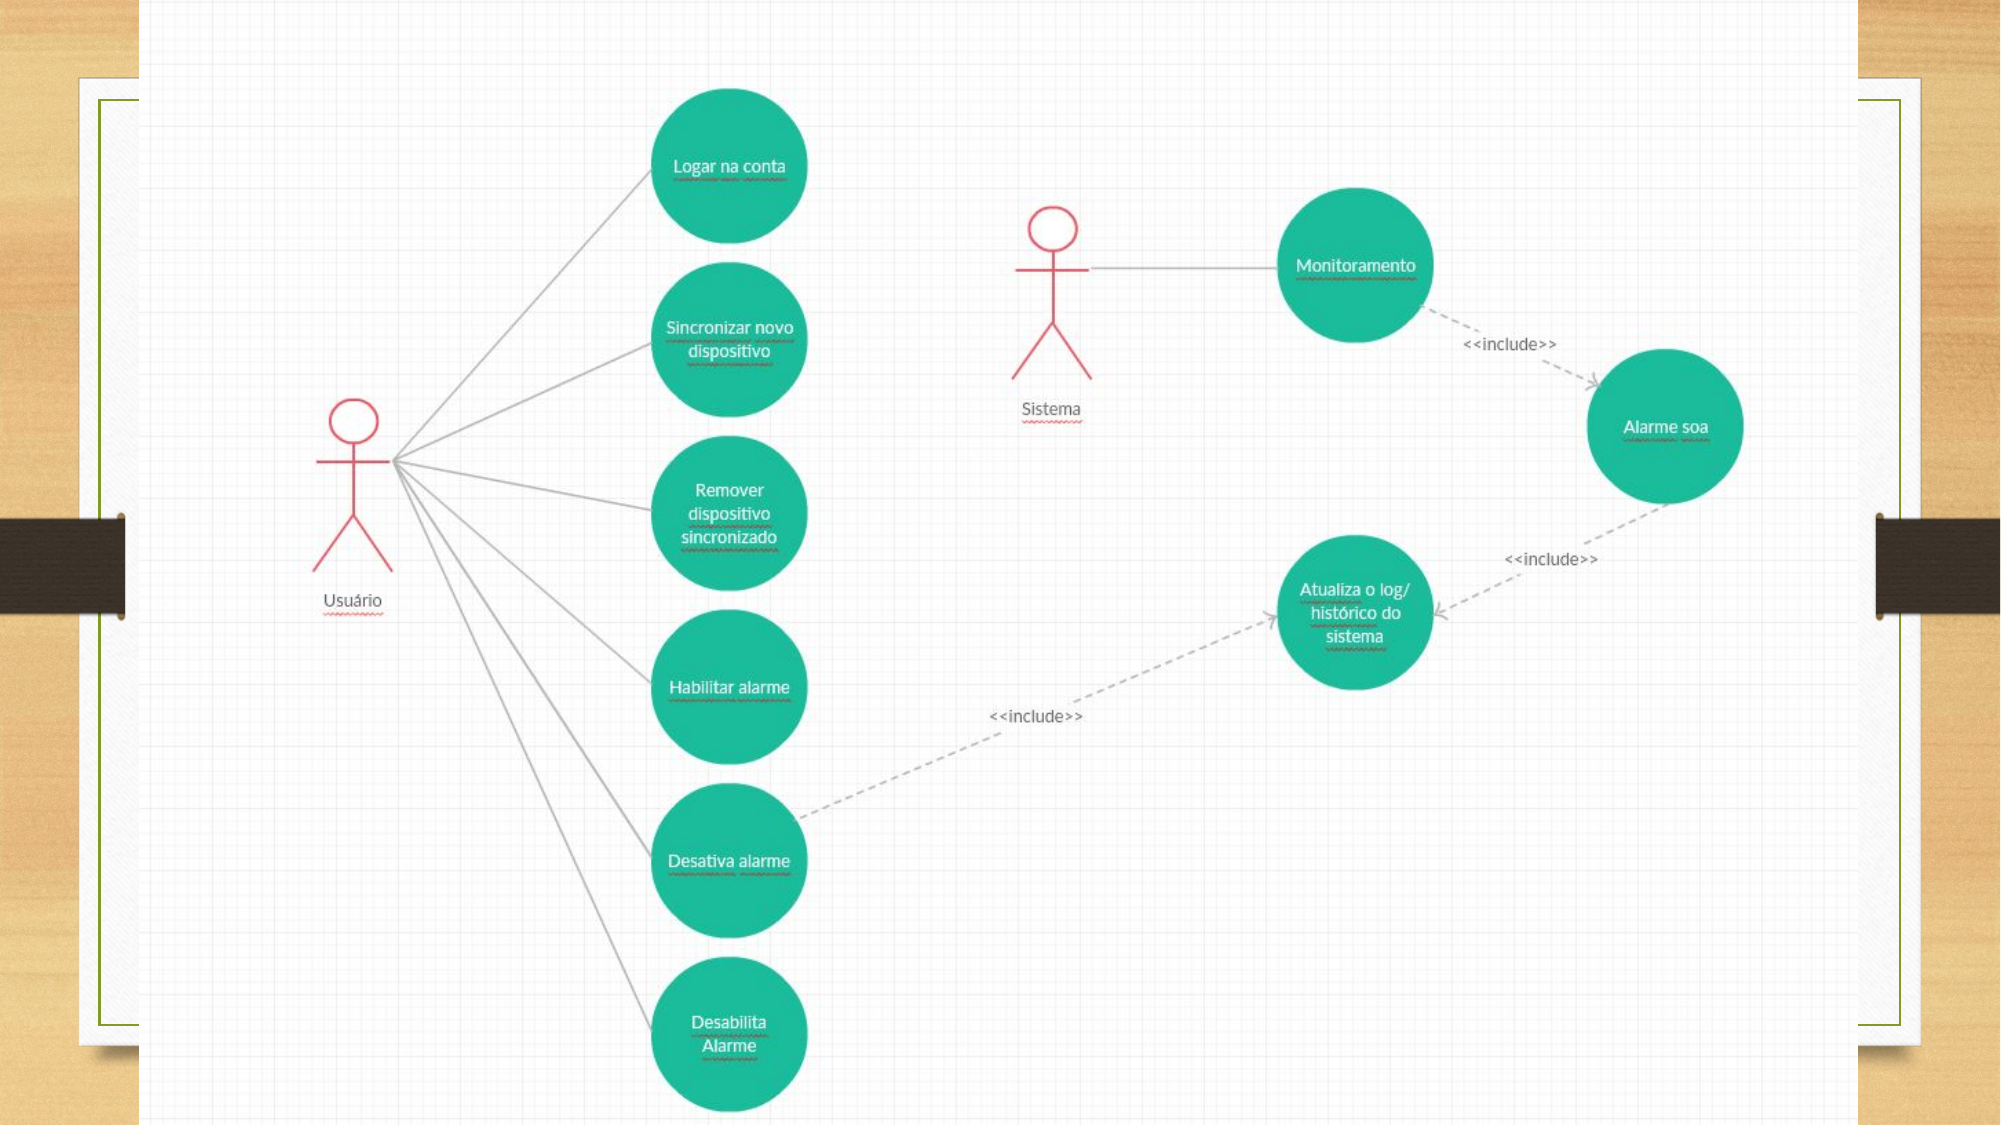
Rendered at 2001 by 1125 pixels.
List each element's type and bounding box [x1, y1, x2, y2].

picture [139, 0, 1858, 1125]
